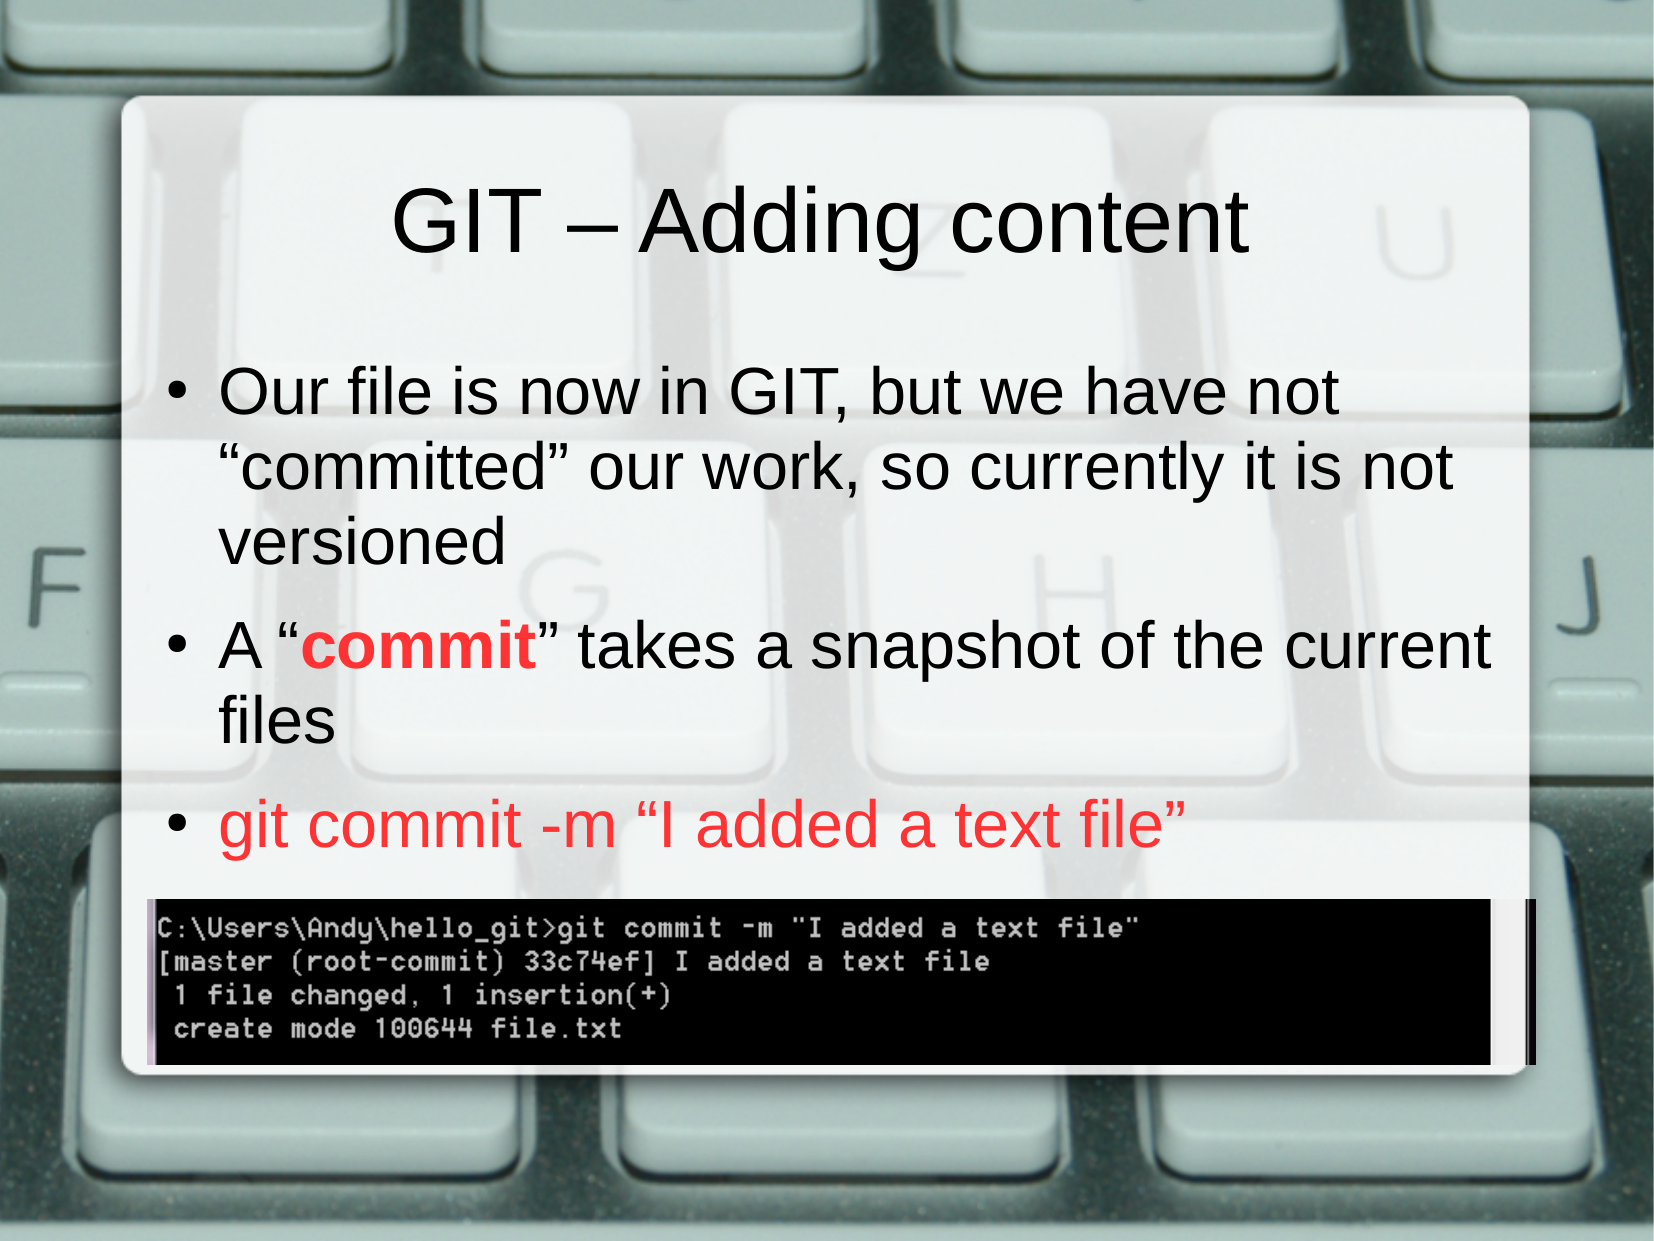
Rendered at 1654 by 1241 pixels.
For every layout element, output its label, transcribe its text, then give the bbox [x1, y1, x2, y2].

picture [0, 0, 1654, 1241]
title GIT – Adding content [135, 117, 1506, 325]
list Our file is now in GIT, but we have not “committed” our work, so currently it is not versioned A “commit” takes a snapshot of the current files git commit -m “I added a text file” [147, 354, 1506, 899]
